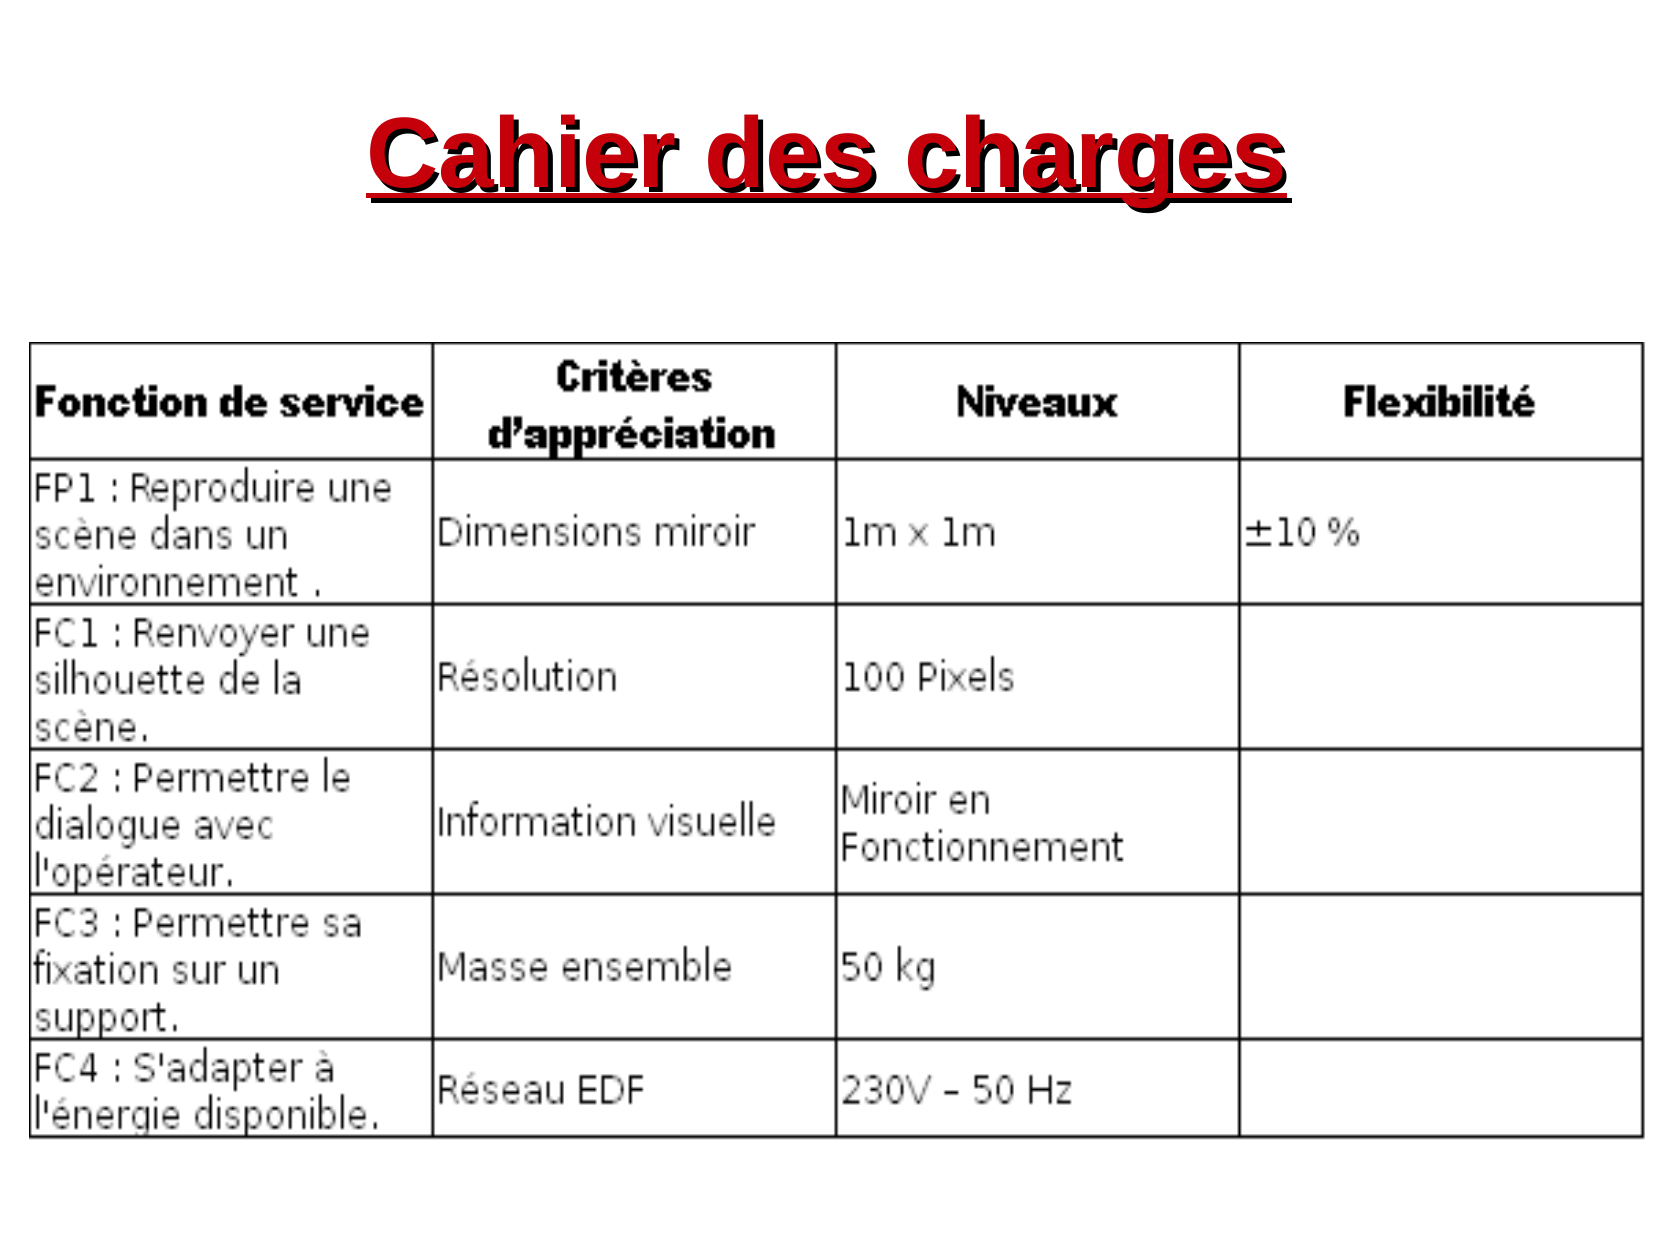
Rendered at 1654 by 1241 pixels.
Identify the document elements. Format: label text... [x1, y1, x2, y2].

picture [29, 342, 1654, 1152]
title Cahier des charges [82, 49, 1571, 257]
